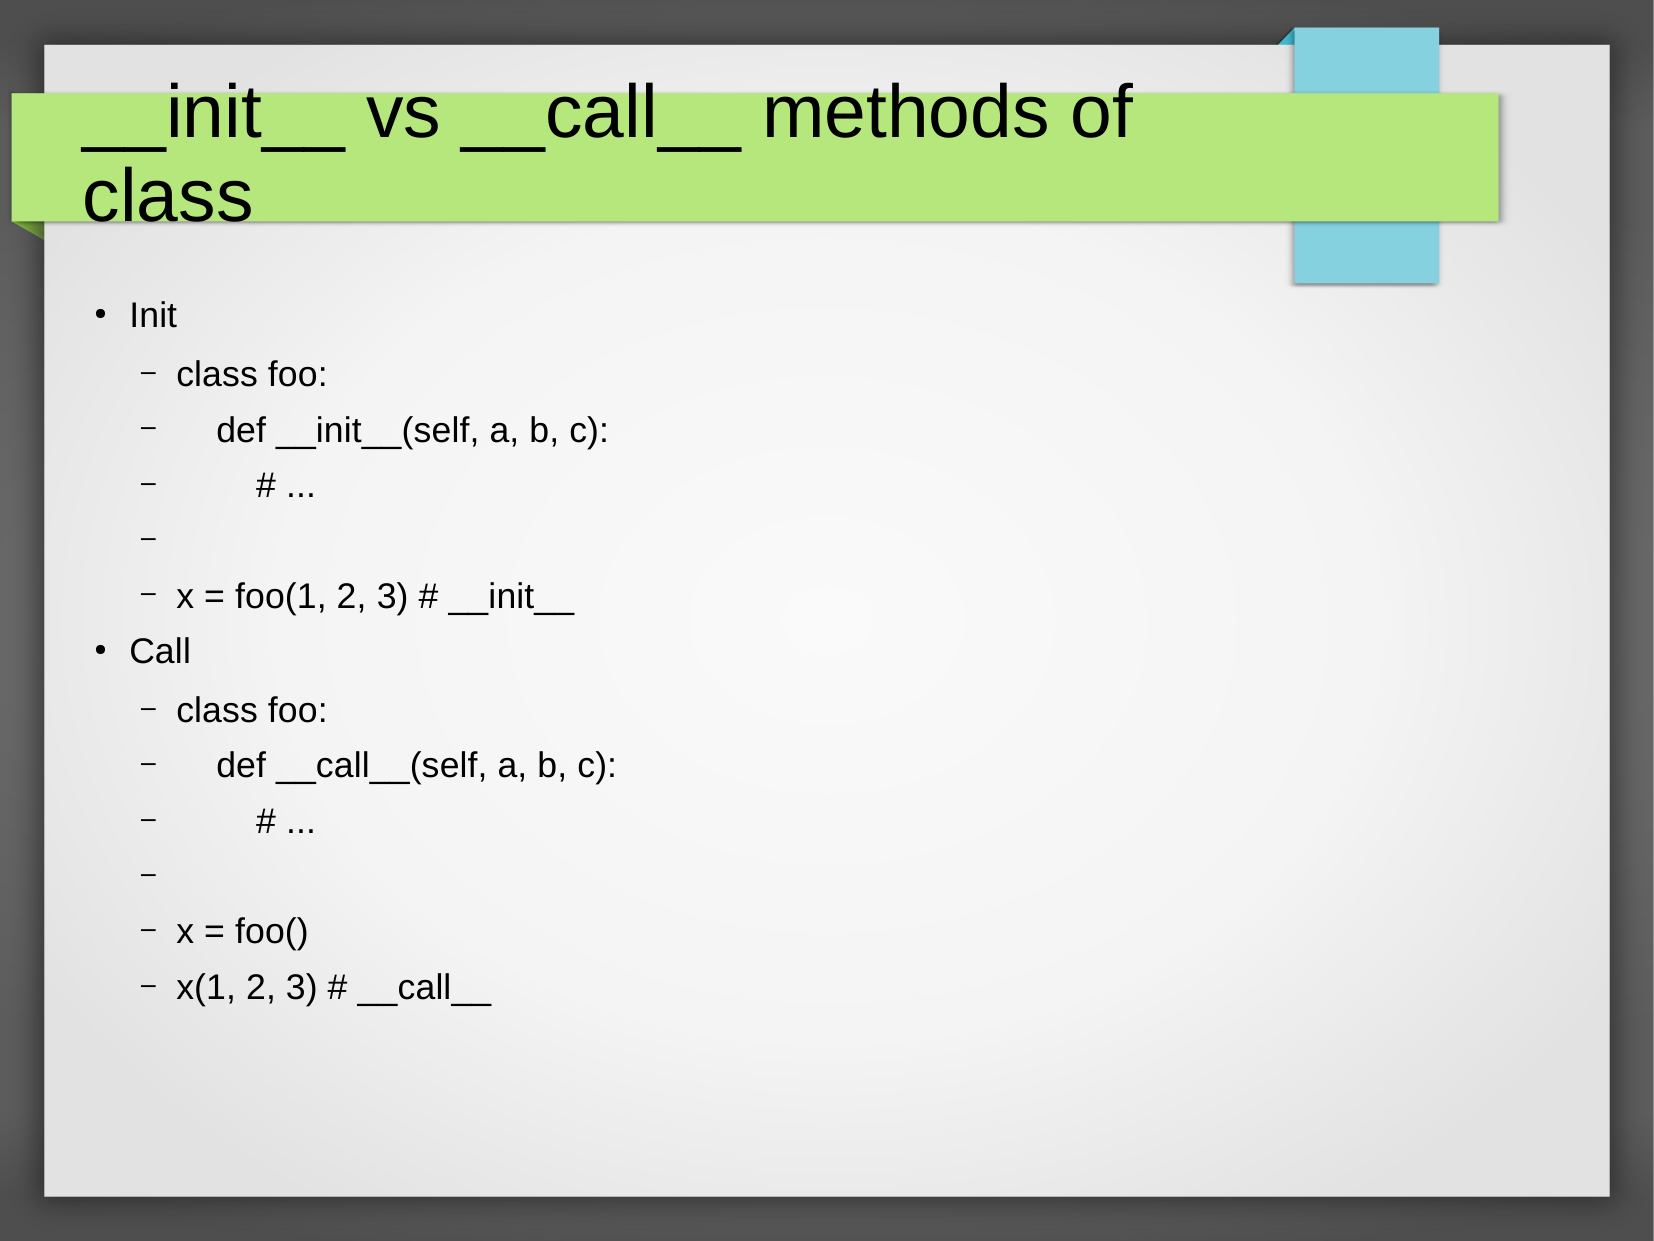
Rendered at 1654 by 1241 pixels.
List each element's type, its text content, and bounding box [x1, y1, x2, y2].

title __init__ vs __call__ methods of class [82, 69, 1264, 238]
list Init class foo: def __init__(self, a, b, c): # ... x = foo(1, 2, 3) # __init__ Call class foo: def __call__(self, a, b, c): # ... x = foo() x(1, 2, 3) # __call__ [82, 295, 1571, 1015]
picture [0, 0, 1654, 1241]
